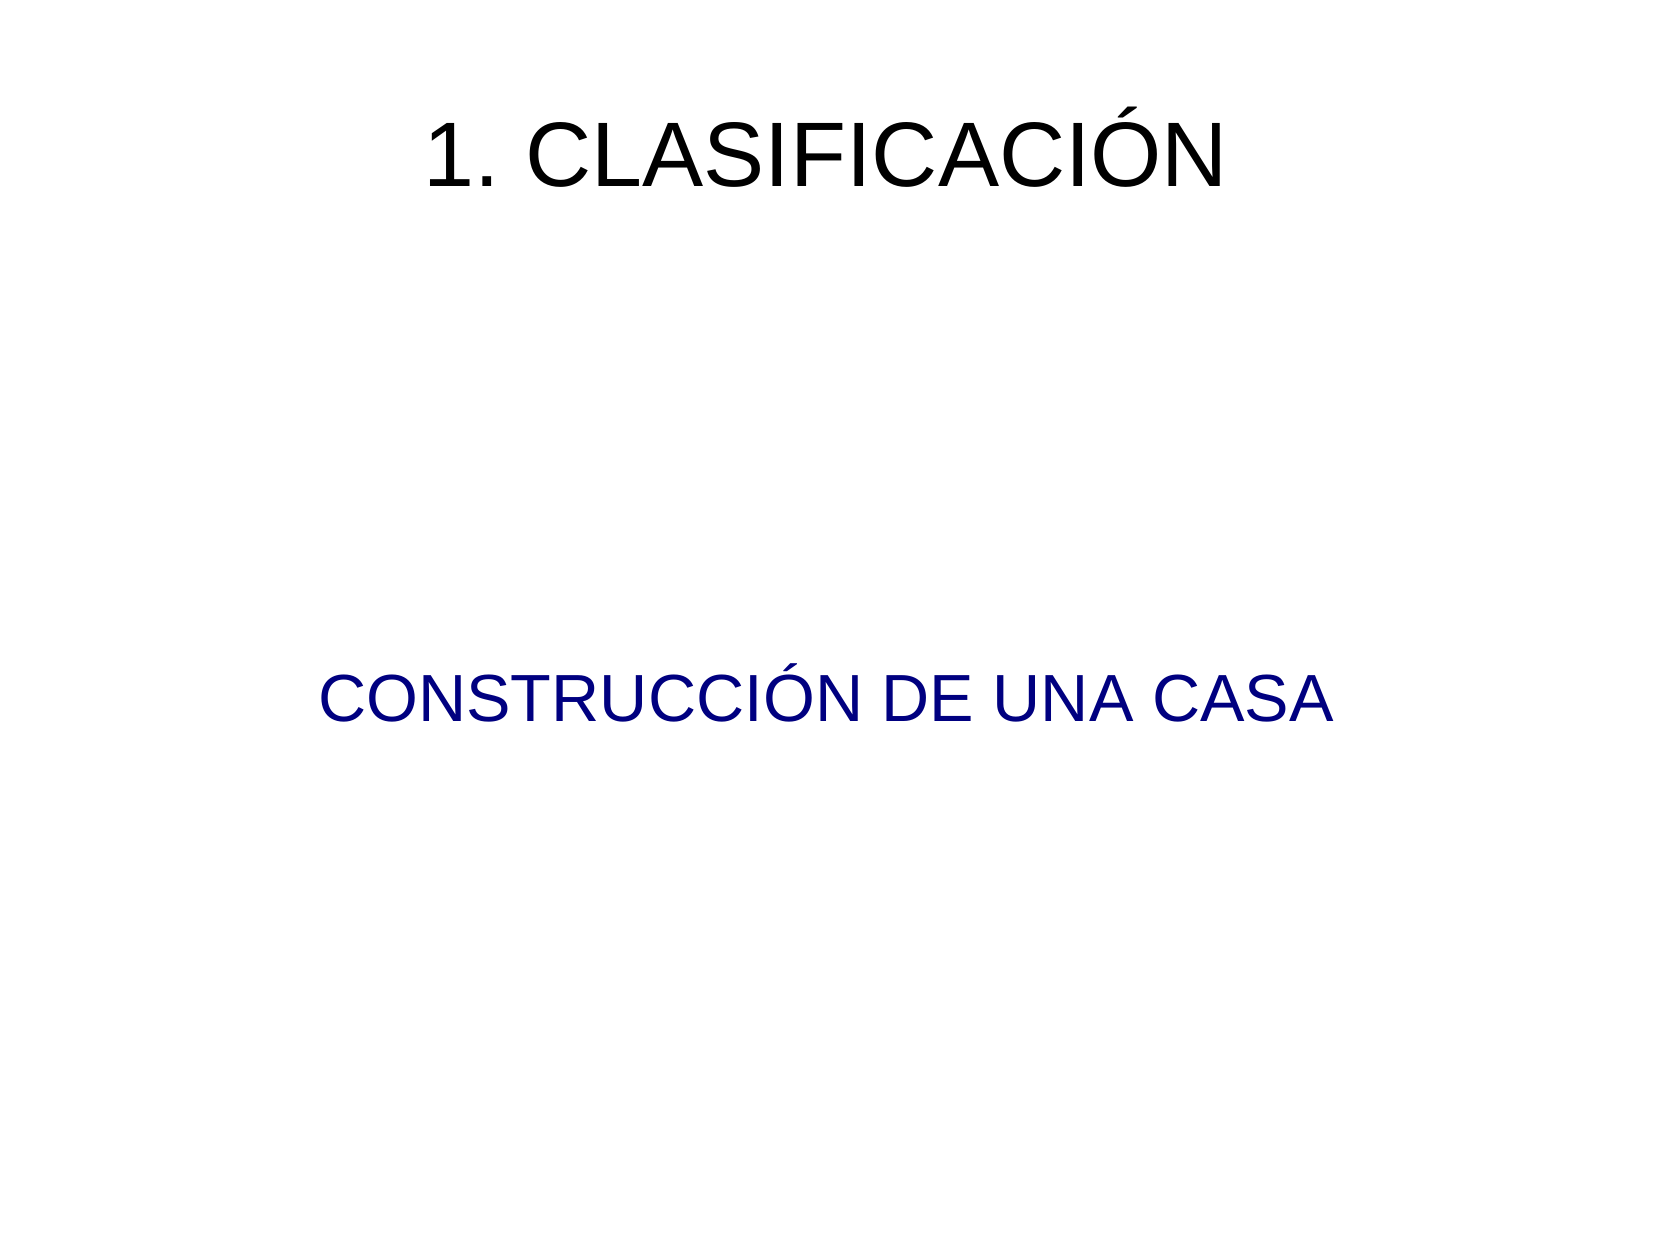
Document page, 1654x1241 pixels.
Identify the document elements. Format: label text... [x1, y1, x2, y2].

title 1. CLASIFICACIÓN [82, 46, 1571, 260]
subtitle CONSTRUCCIÓN DE UNA CASA [82, 297, 1571, 1102]
